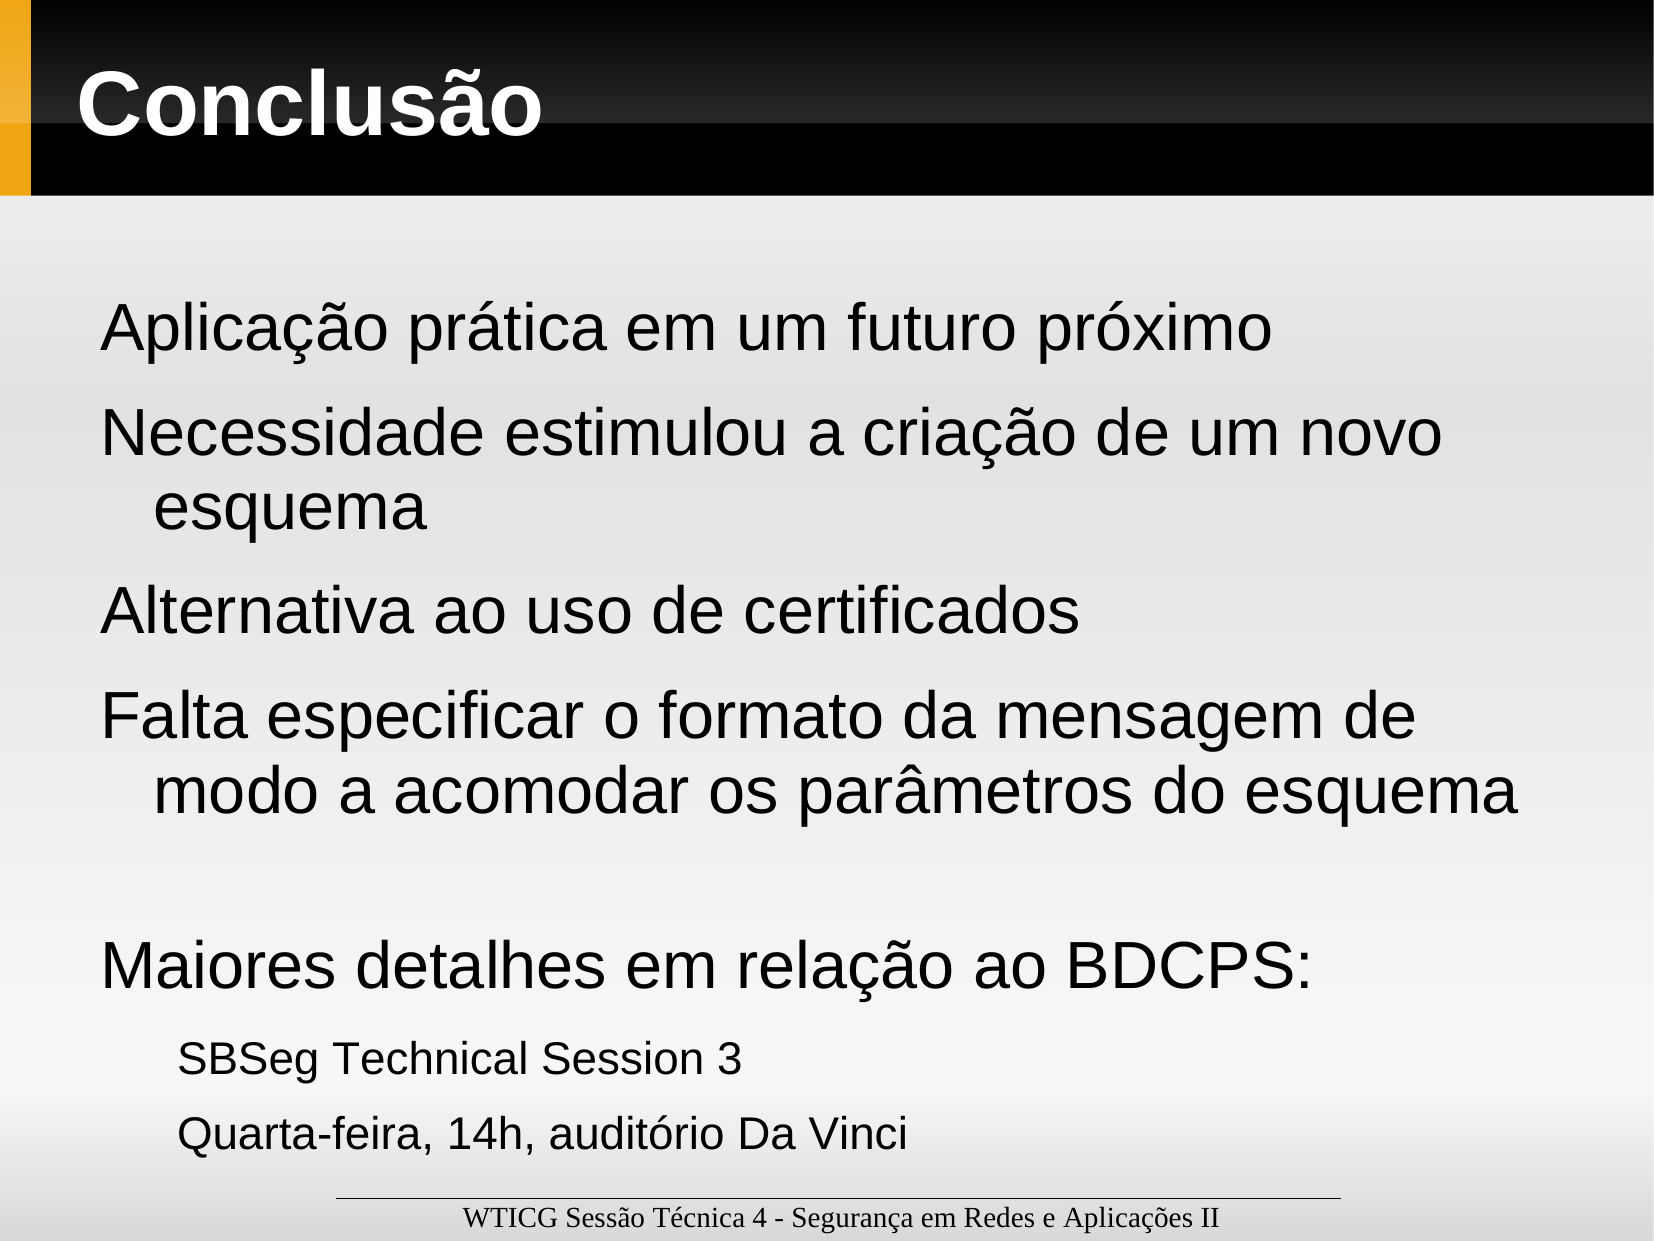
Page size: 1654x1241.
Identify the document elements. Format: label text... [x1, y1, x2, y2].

title Conclusão [76, 0, 1565, 208]
picture [0, 0, 1654, 1241]
list Aplicação prática em um futuro próximo Necessidade estimulou a criação de um novo esquema Alternativa ao uso de certificados Falta especificar o formato da mensagem de modo a acomodar os parâmetros do esquema Maiores detalhes em relação ao BDCPS: SBSeg Technical Session 3 Quarta-feira, 14h, auditório Da Vinci [82, 290, 1571, 1159]
